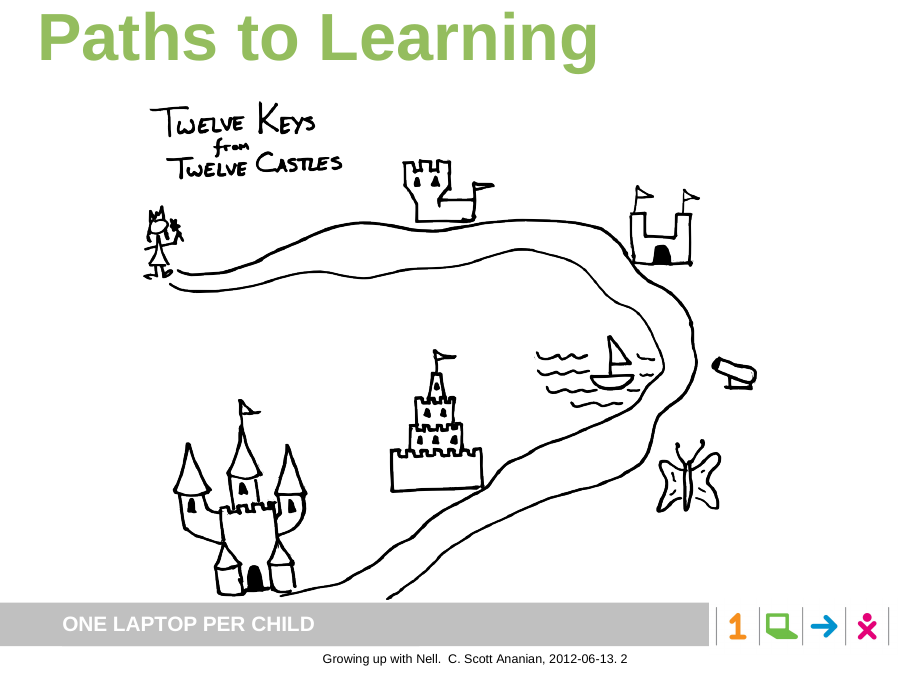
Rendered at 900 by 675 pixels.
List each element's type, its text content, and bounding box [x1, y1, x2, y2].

title Paths to Learning [37, 0, 856, 225]
picture [143, 101, 898, 655]
